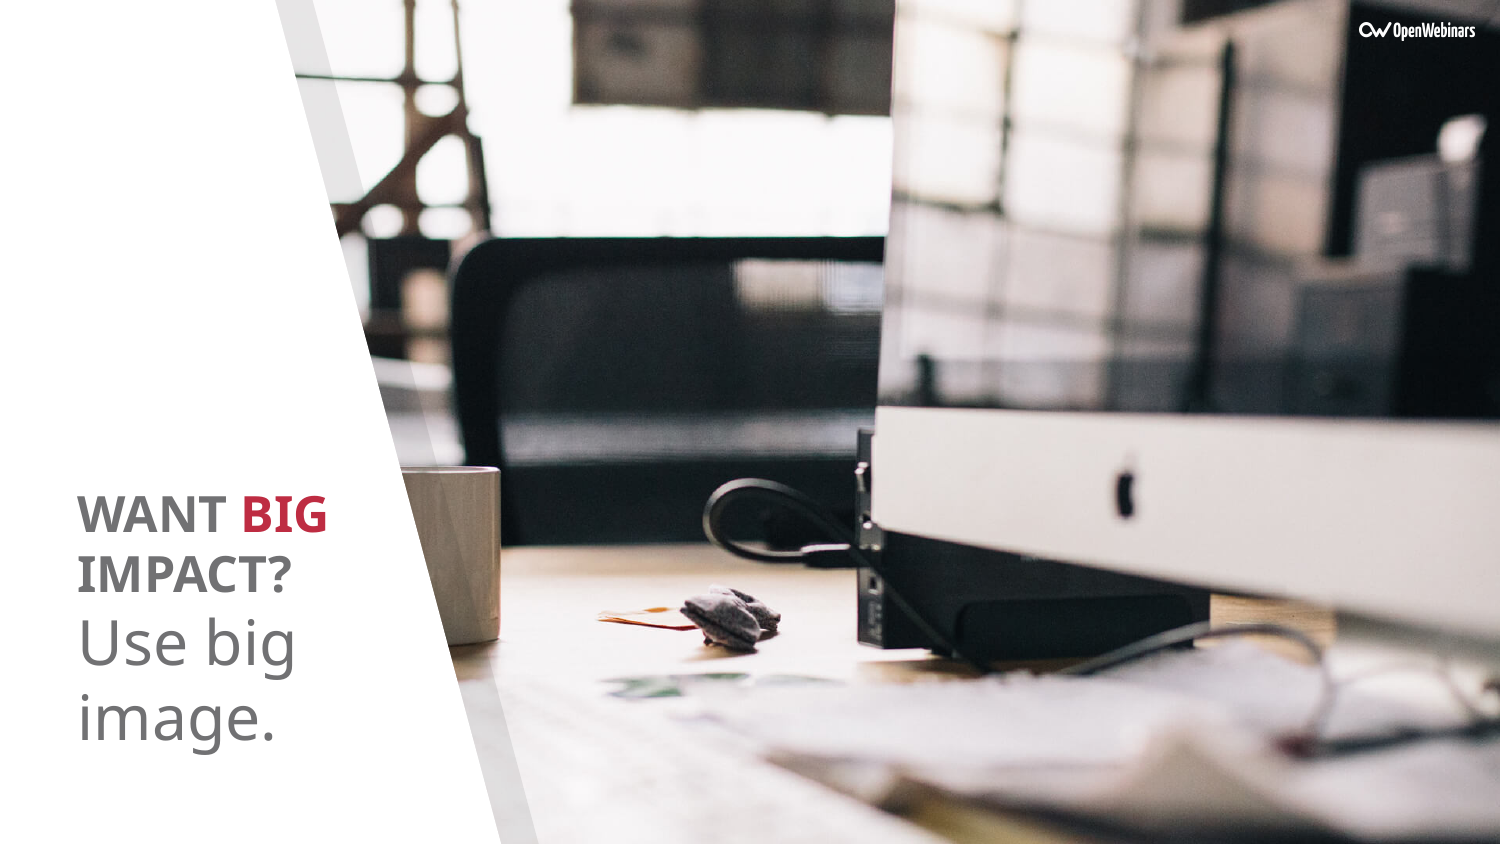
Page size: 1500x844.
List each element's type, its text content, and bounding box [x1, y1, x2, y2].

picture [276, 0, 1500, 844]
title WANT BIG IMPACT? Use big image. [62, 459, 370, 768]
